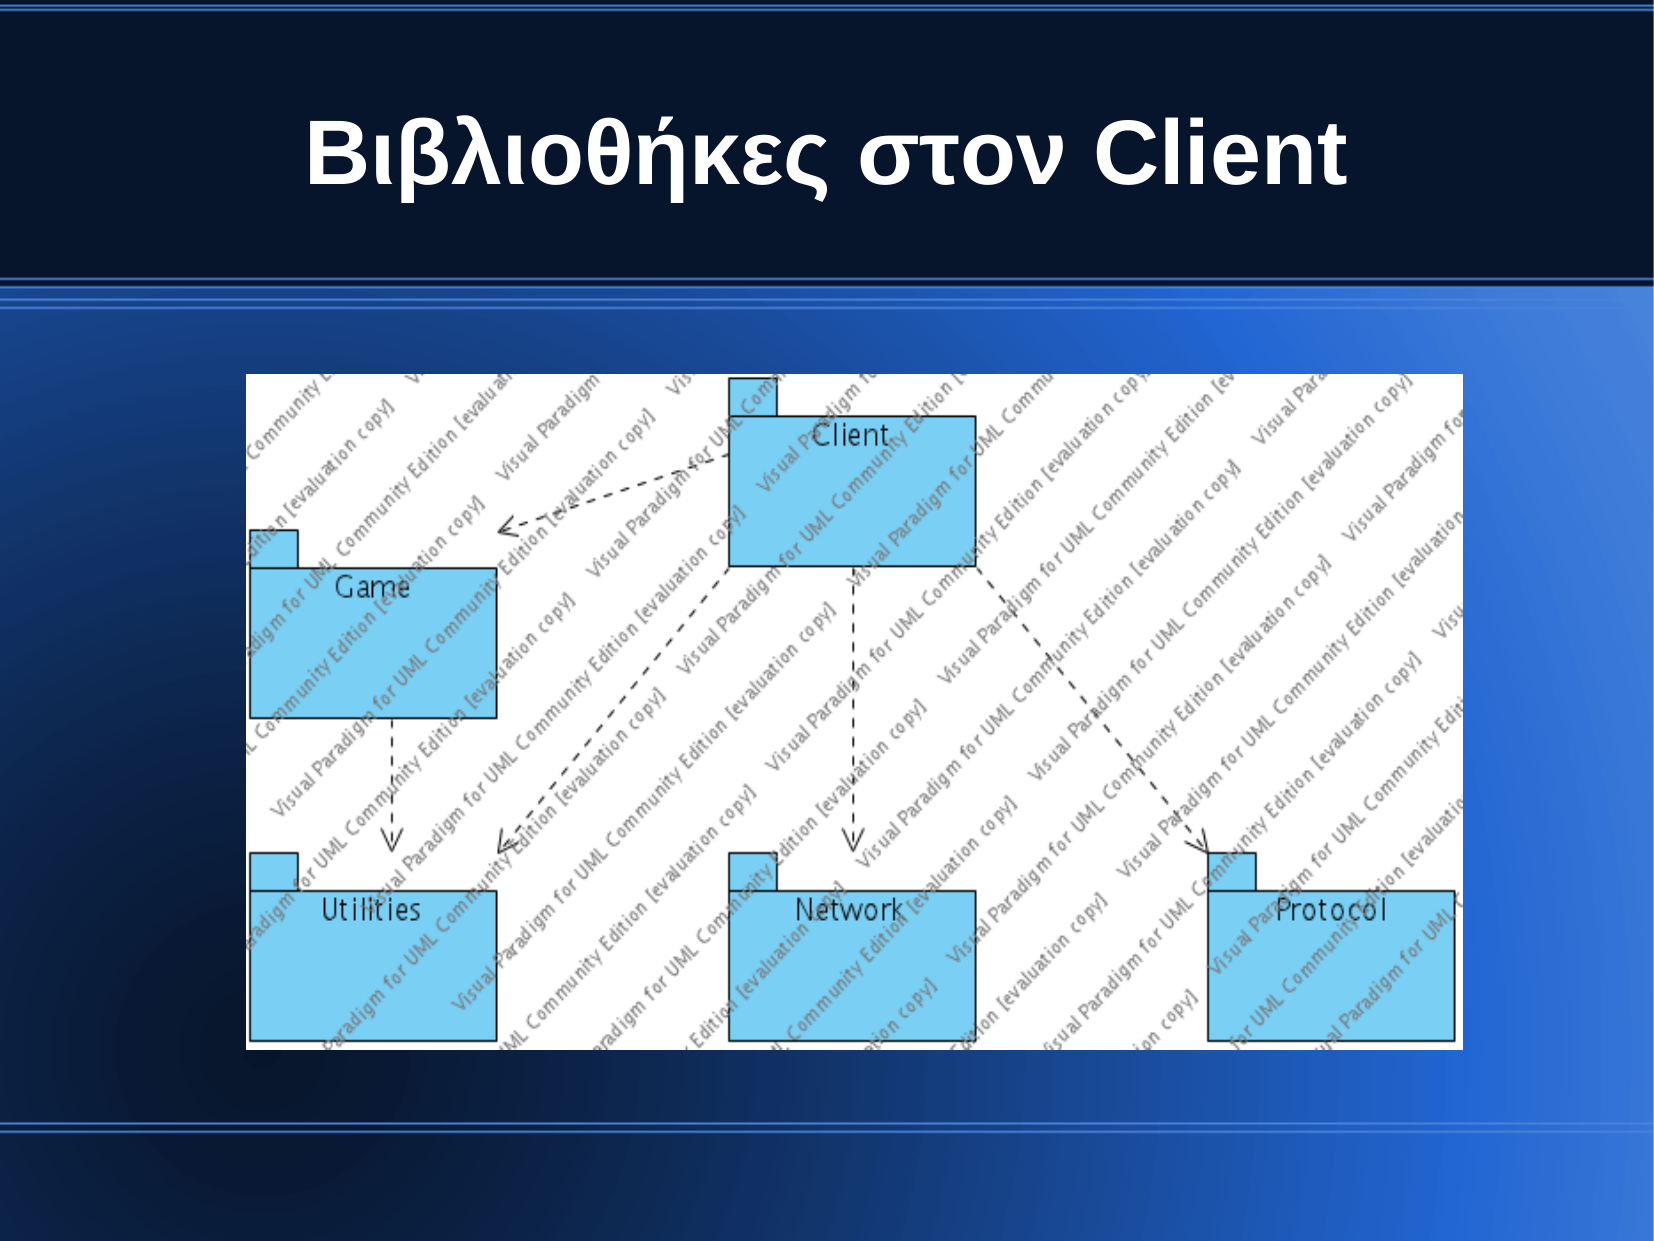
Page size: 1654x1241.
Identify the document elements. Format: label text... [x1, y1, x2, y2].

picture [0, 0, 1654, 1241]
title Βιβλιοθήκες στον Client [82, 49, 1571, 257]
